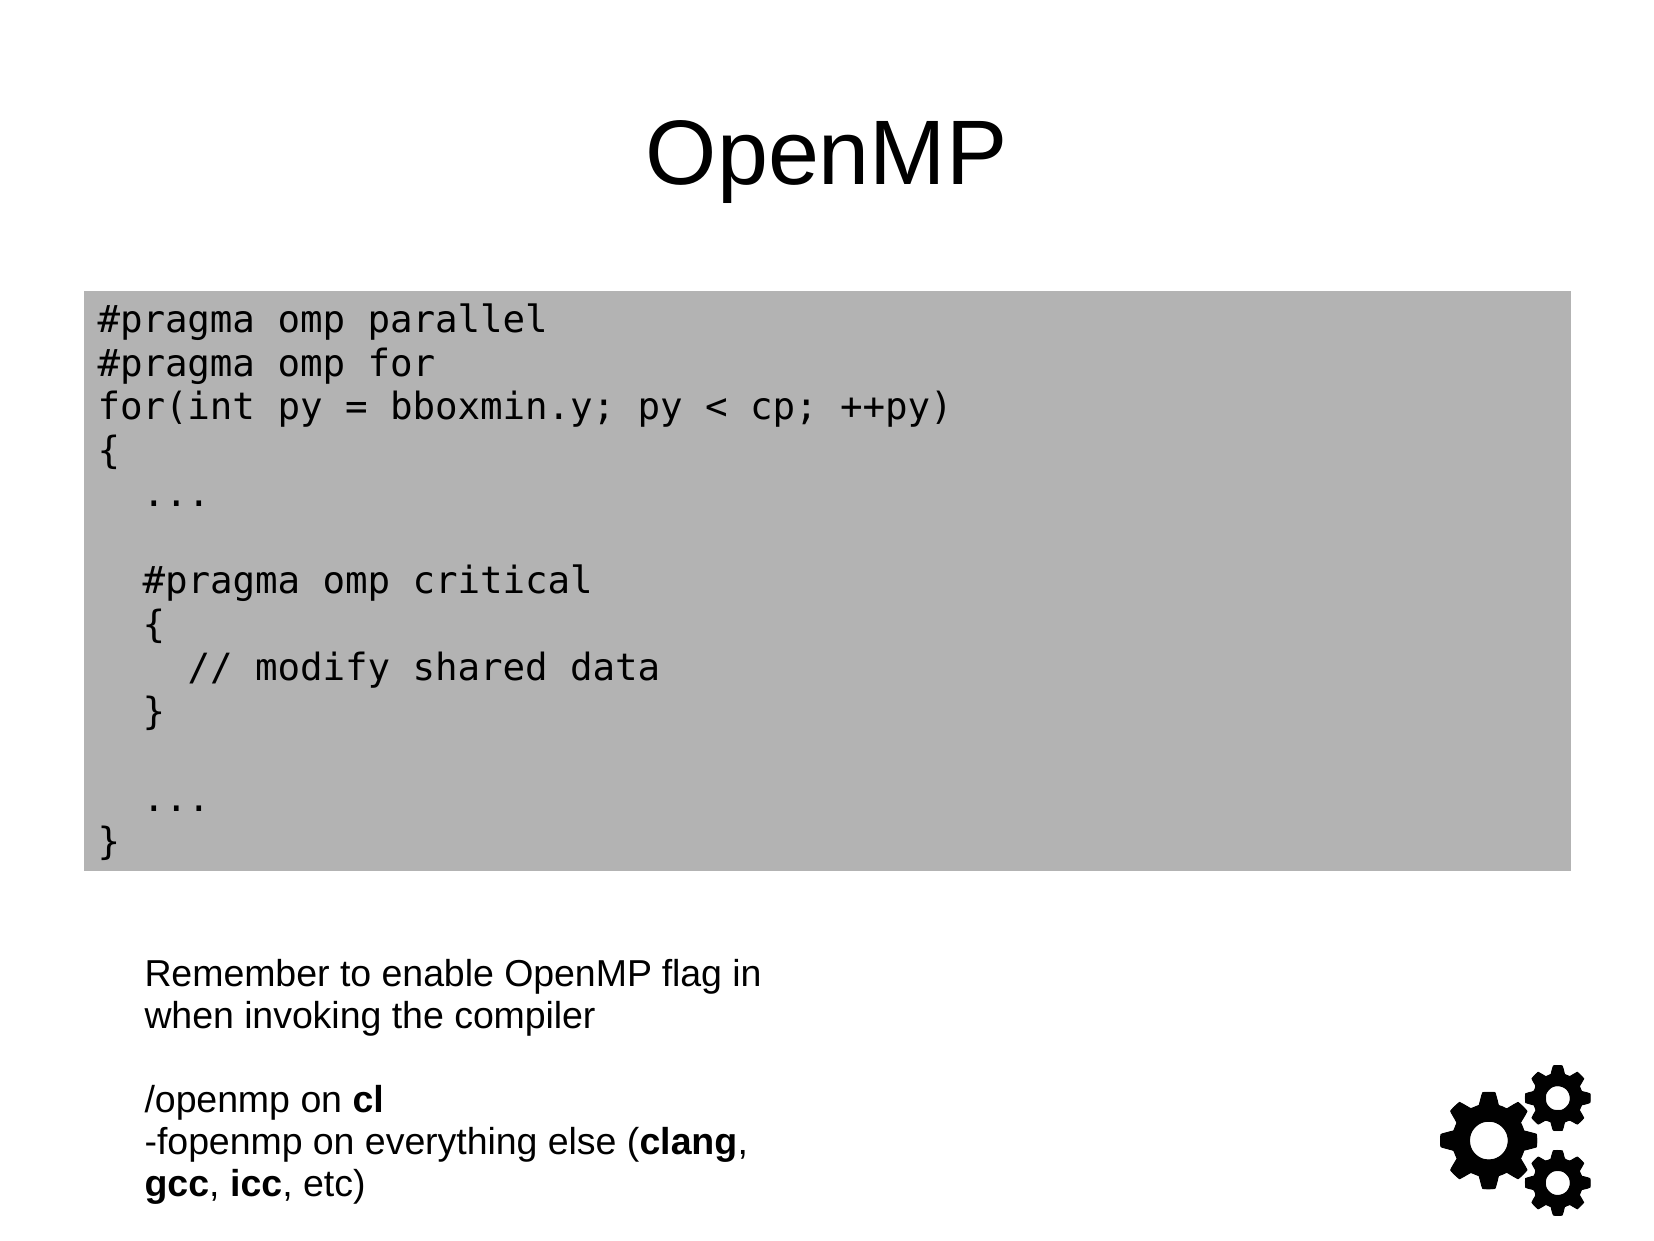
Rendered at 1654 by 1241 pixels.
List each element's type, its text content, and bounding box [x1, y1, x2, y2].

text_box Remember to enable OpenMP flag in when invoking the compiler /openmp on cl -fopenmp on everything else (clang, gcc, icc, etc) [129, 944, 827, 1212]
picture [1440, 1065, 1591, 1216]
title OpenMP [82, 49, 1571, 257]
table_header #pragma omp parallel #pragma omp for for(int py = bboxmin.y; py < cp; ++py) { ... #pragma omp critical { // modify shared data } ... } [84, 291, 1571, 871]
